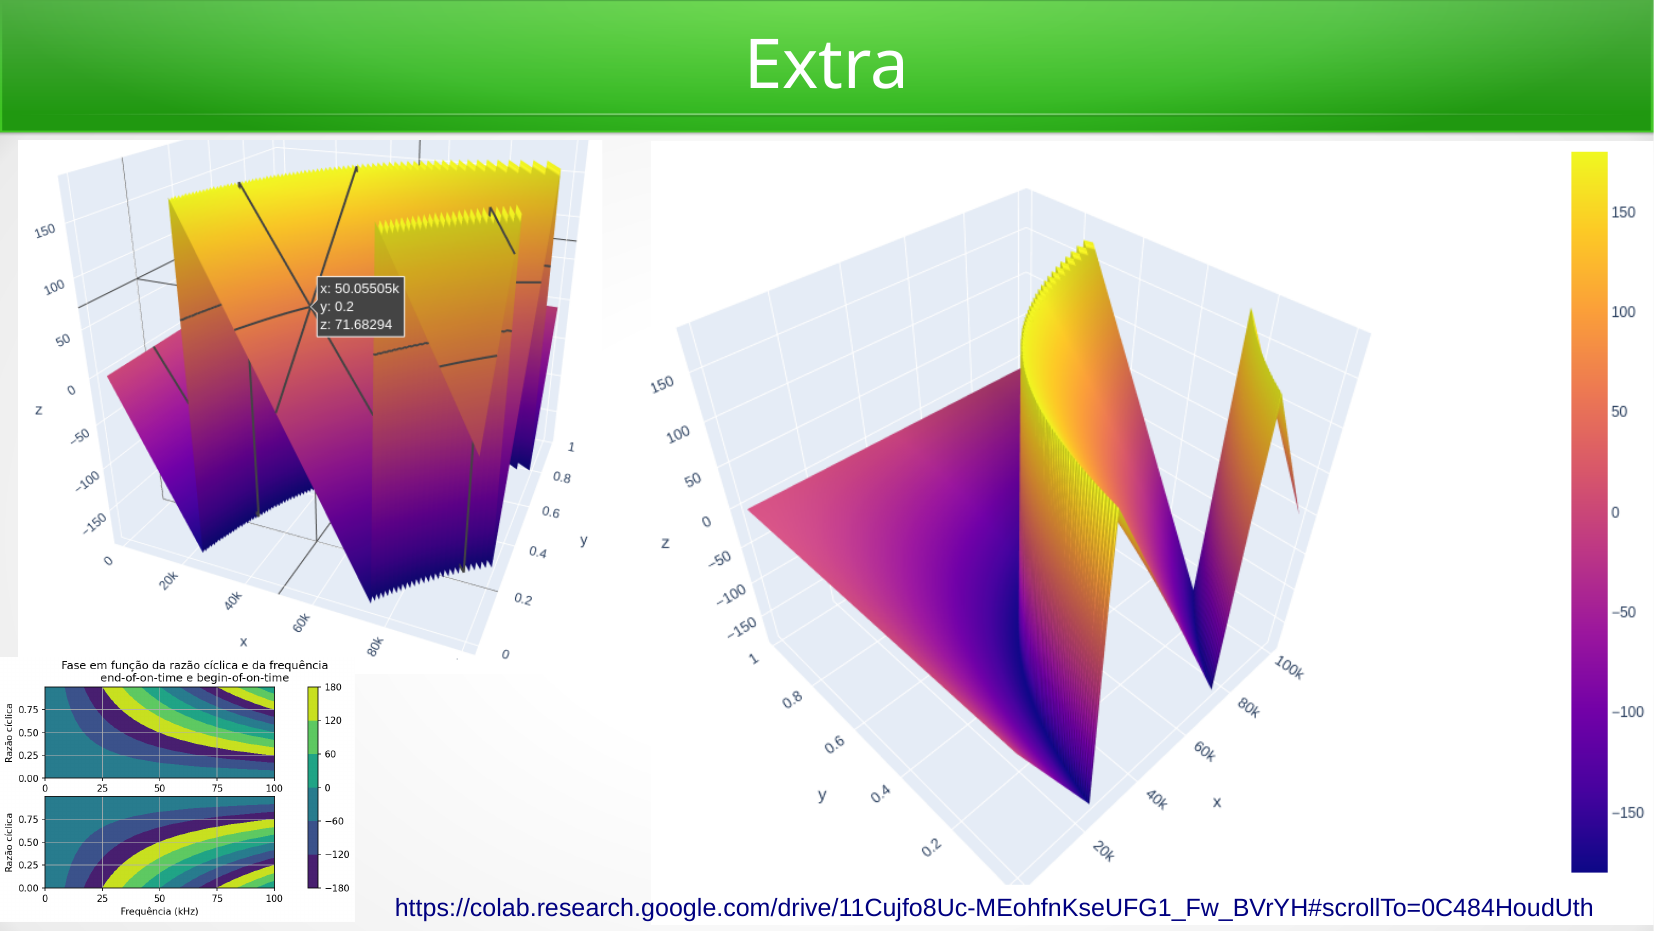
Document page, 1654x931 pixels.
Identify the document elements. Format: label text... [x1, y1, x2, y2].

title Extra [82, 8, 1571, 116]
picture [0, 0, 1654, 931]
text_box https://colab.research.google.com/drive/11Cujfo8Uc-MEohfnKseUFG1_Fw_BVrYH#scrollTo=0C484HoudUth [380, 885, 1654, 931]
